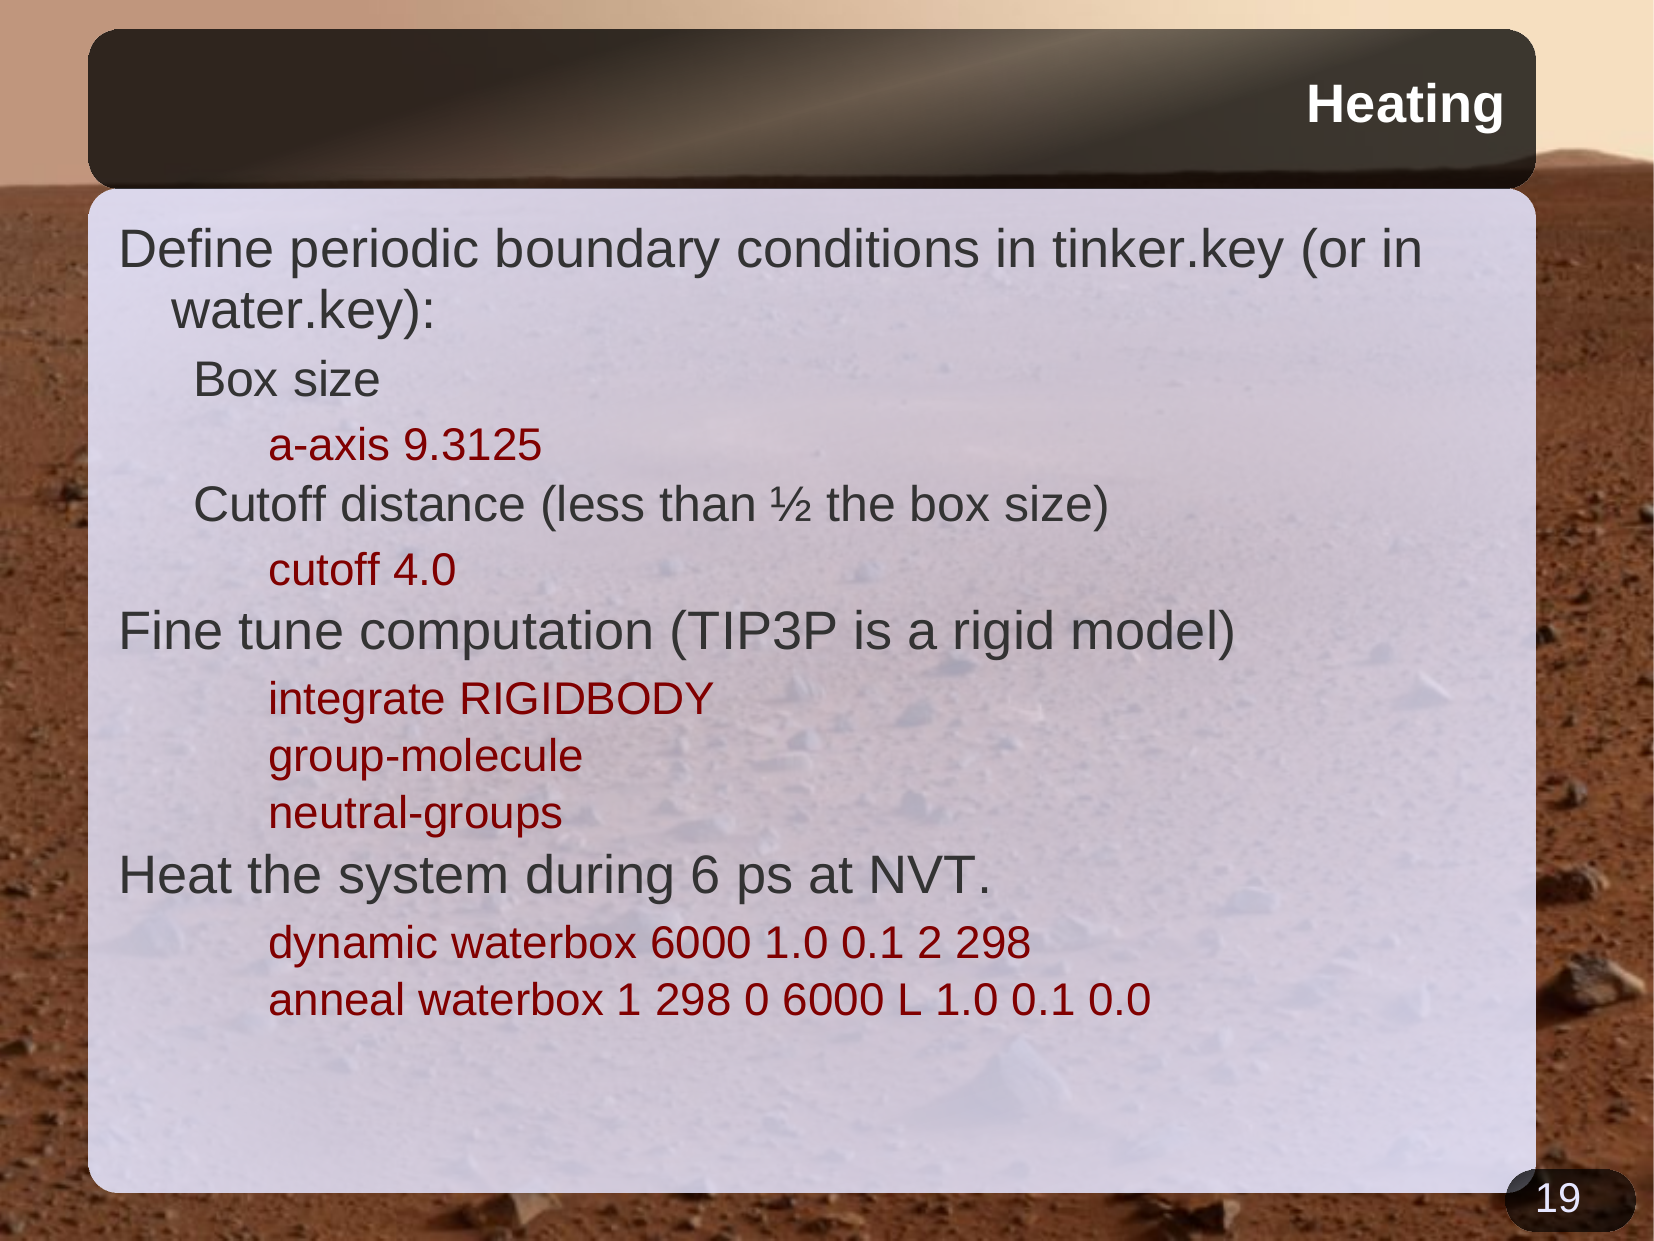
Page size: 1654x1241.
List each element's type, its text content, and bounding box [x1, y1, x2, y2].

picture [0, 0, 1654, 1241]
list Define periodic boundary conditions in tinker.key (or in water.key): Box size a-axis 9.3125 Cutoff distance (less than ½ the box size) cutoff 4.0 Fine tune computation (TIP3P is a rigid model) integrate RIGIDBODY group-molecule neutral-groups Heat the system during 6 ps at NVT. dynamic waterbox 6000 1.0 0.1 2 298 anneal waterbox 1 298 0 6000 L 1.0 0.1 0.0 [118, 218, 1477, 1164]
title Heating [118, 59, 1506, 148]
